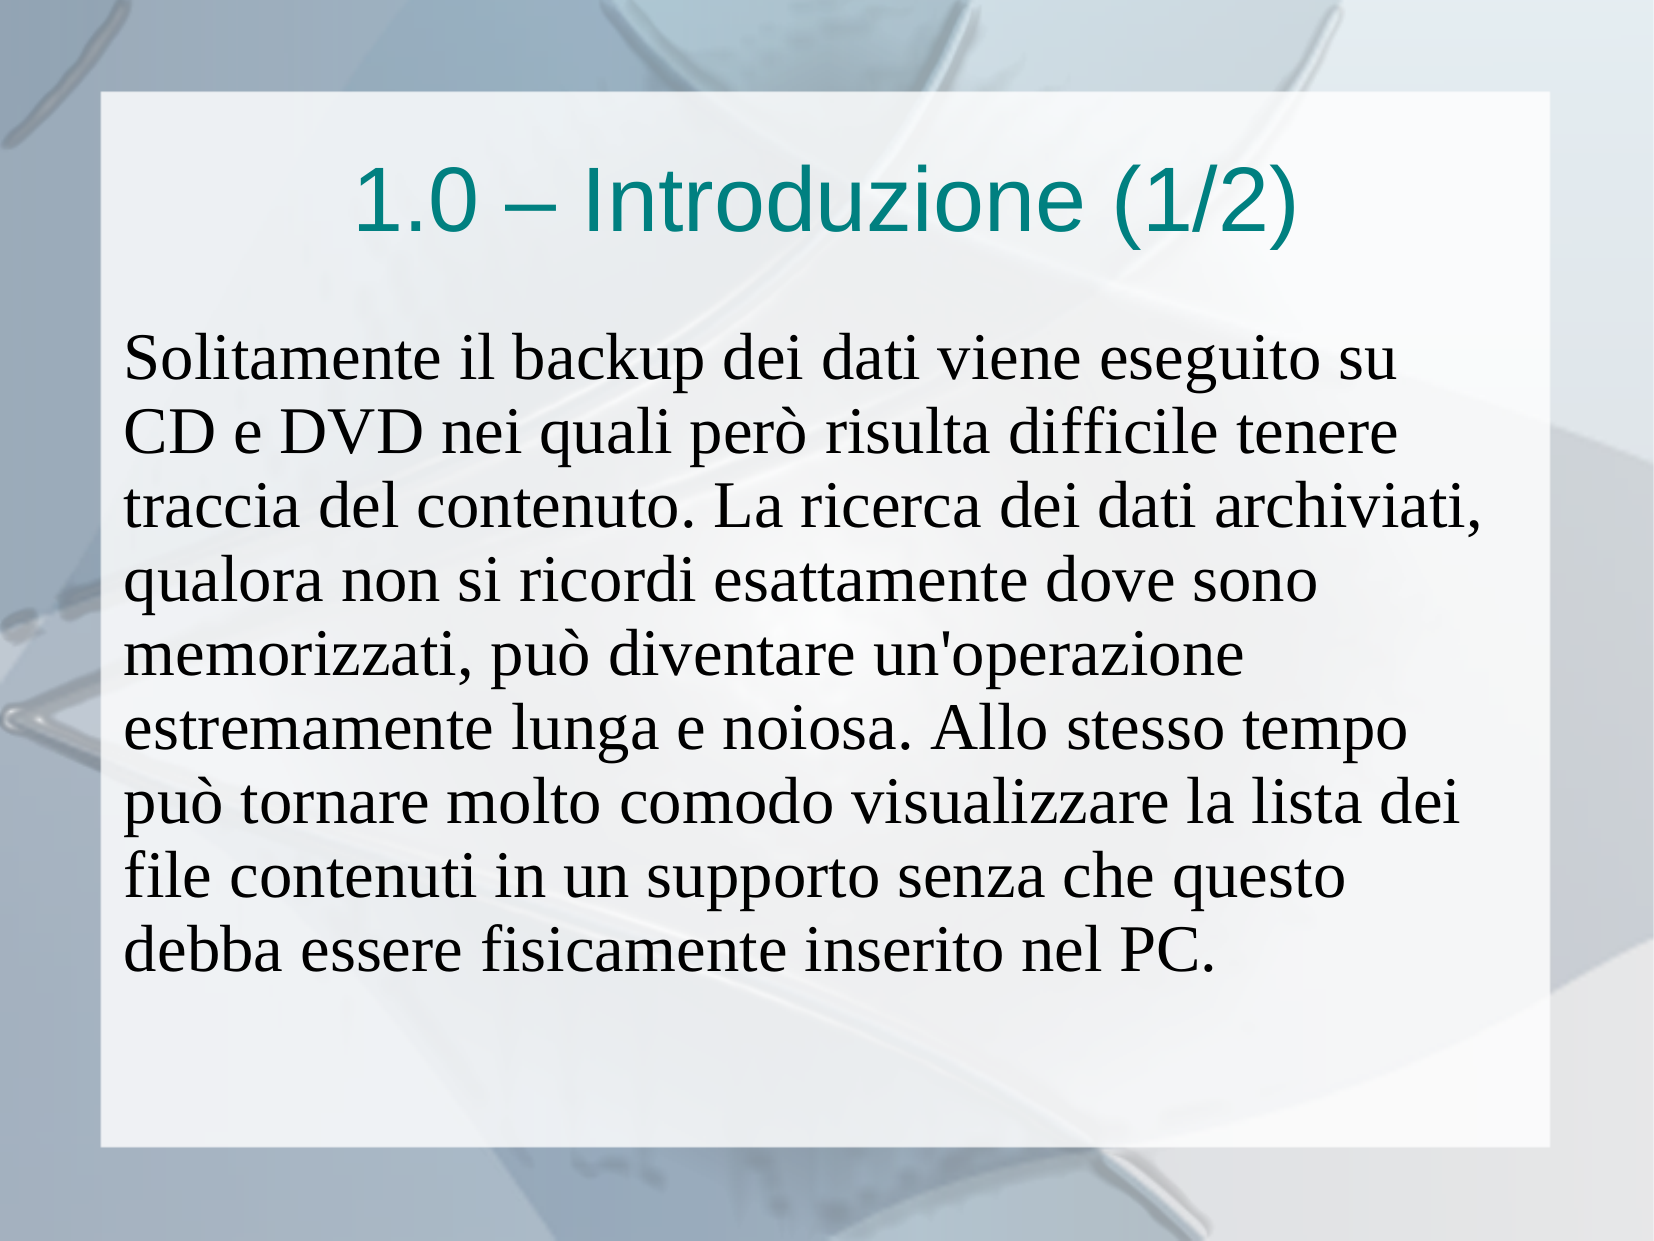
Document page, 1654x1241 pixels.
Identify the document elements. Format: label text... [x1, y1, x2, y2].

title 1.0 – Introduzione (1/2) [118, 96, 1536, 304]
picture [0, 0, 1654, 1241]
list Solitamente il backup dei dati viene eseguito su CD e DVD nei quali però risulta difficile tenere traccia del contenuto. La ricerca dei dati archiviati, qualora non si ricordi esattamente dove sono memorizzati, può diventare un'operazione estremamente lunga e noiosa. Allo stesso tempo può tornare molto comodo visualizzare la lista dei file contenuti in un supporto senza che questo debba essere fisicamente inserito nel PC. [124, 319, 1489, 987]
